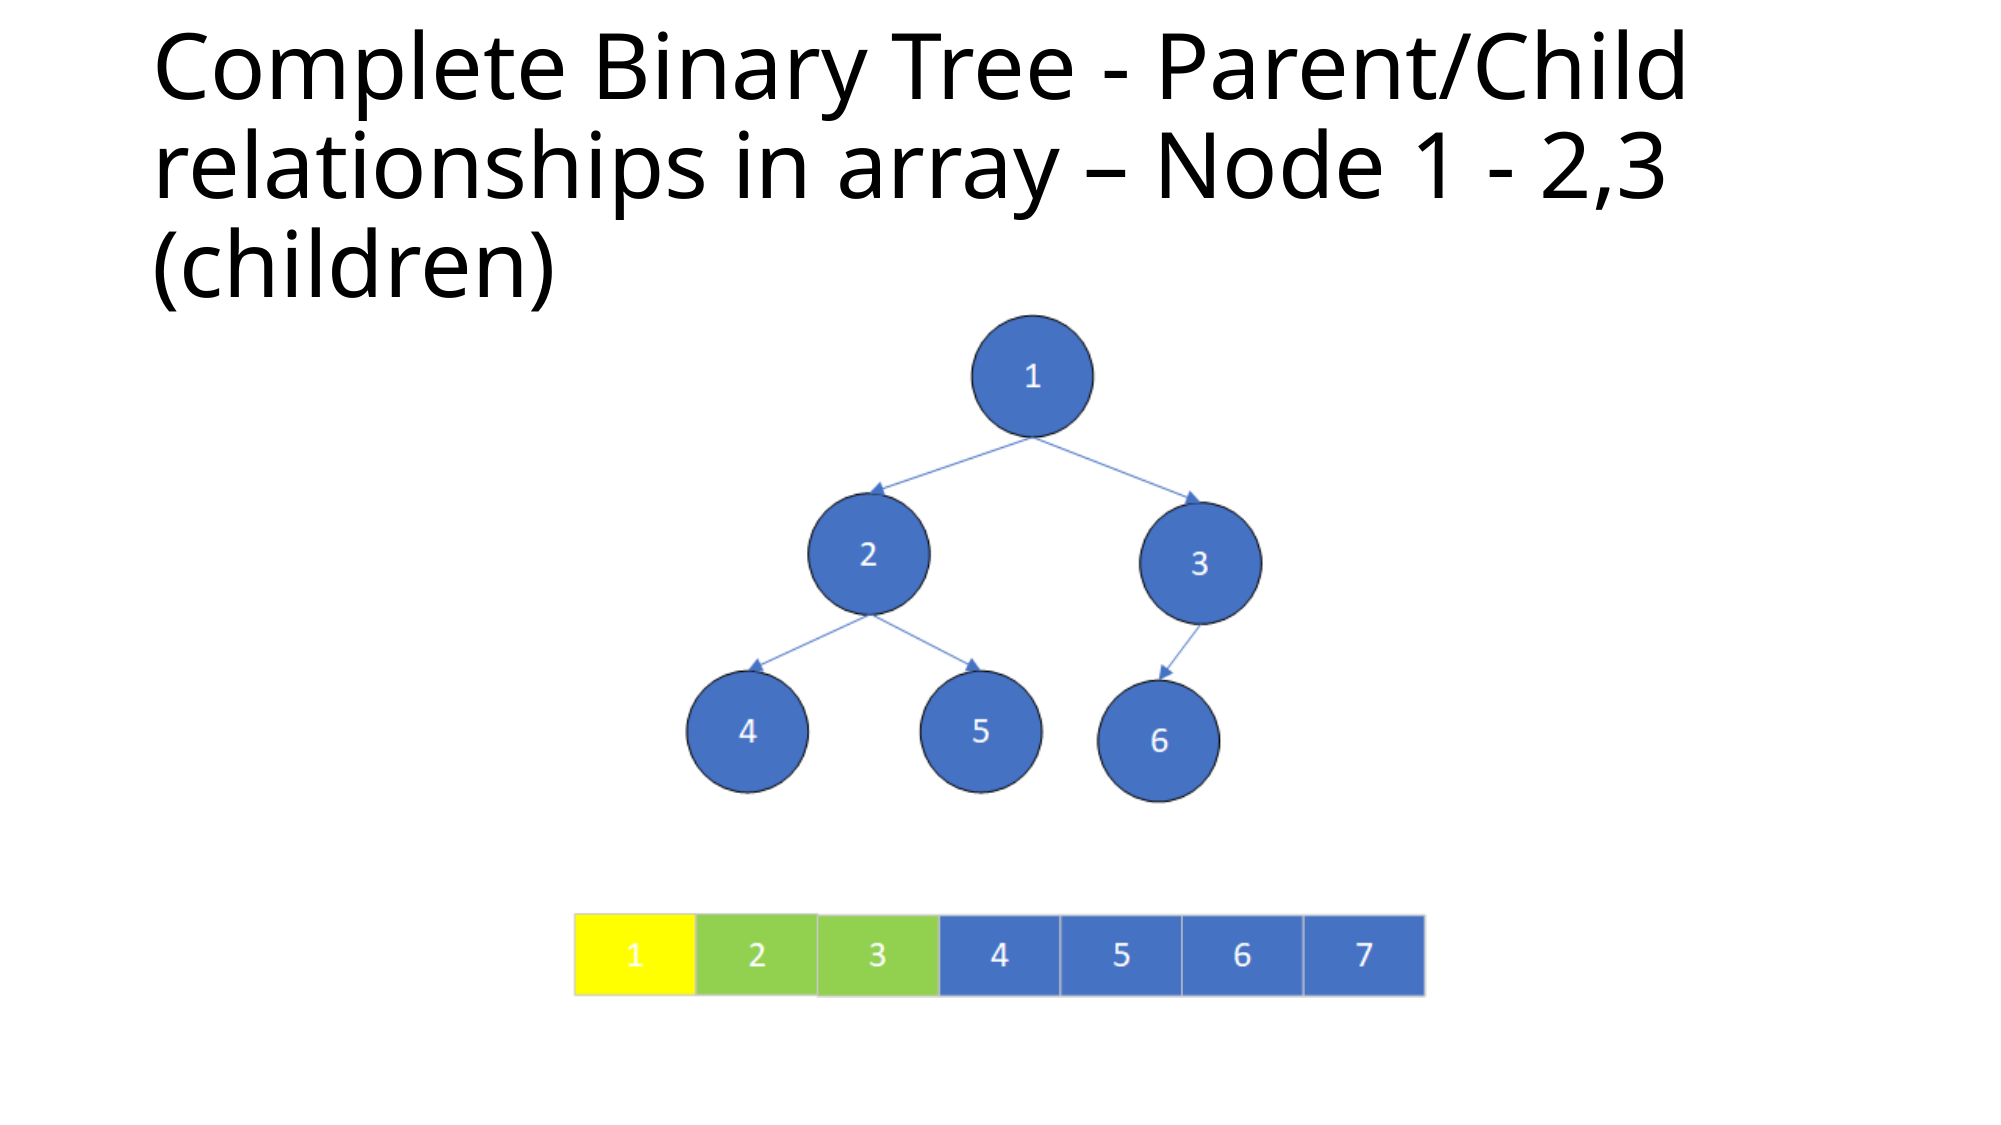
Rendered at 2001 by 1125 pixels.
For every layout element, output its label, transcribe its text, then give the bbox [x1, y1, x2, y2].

picture [573, 314, 1427, 998]
title Complete Binary Tree - Parent/Child relationships in array – Node 1 - 2,3 (children) [137, 59, 1863, 278]
